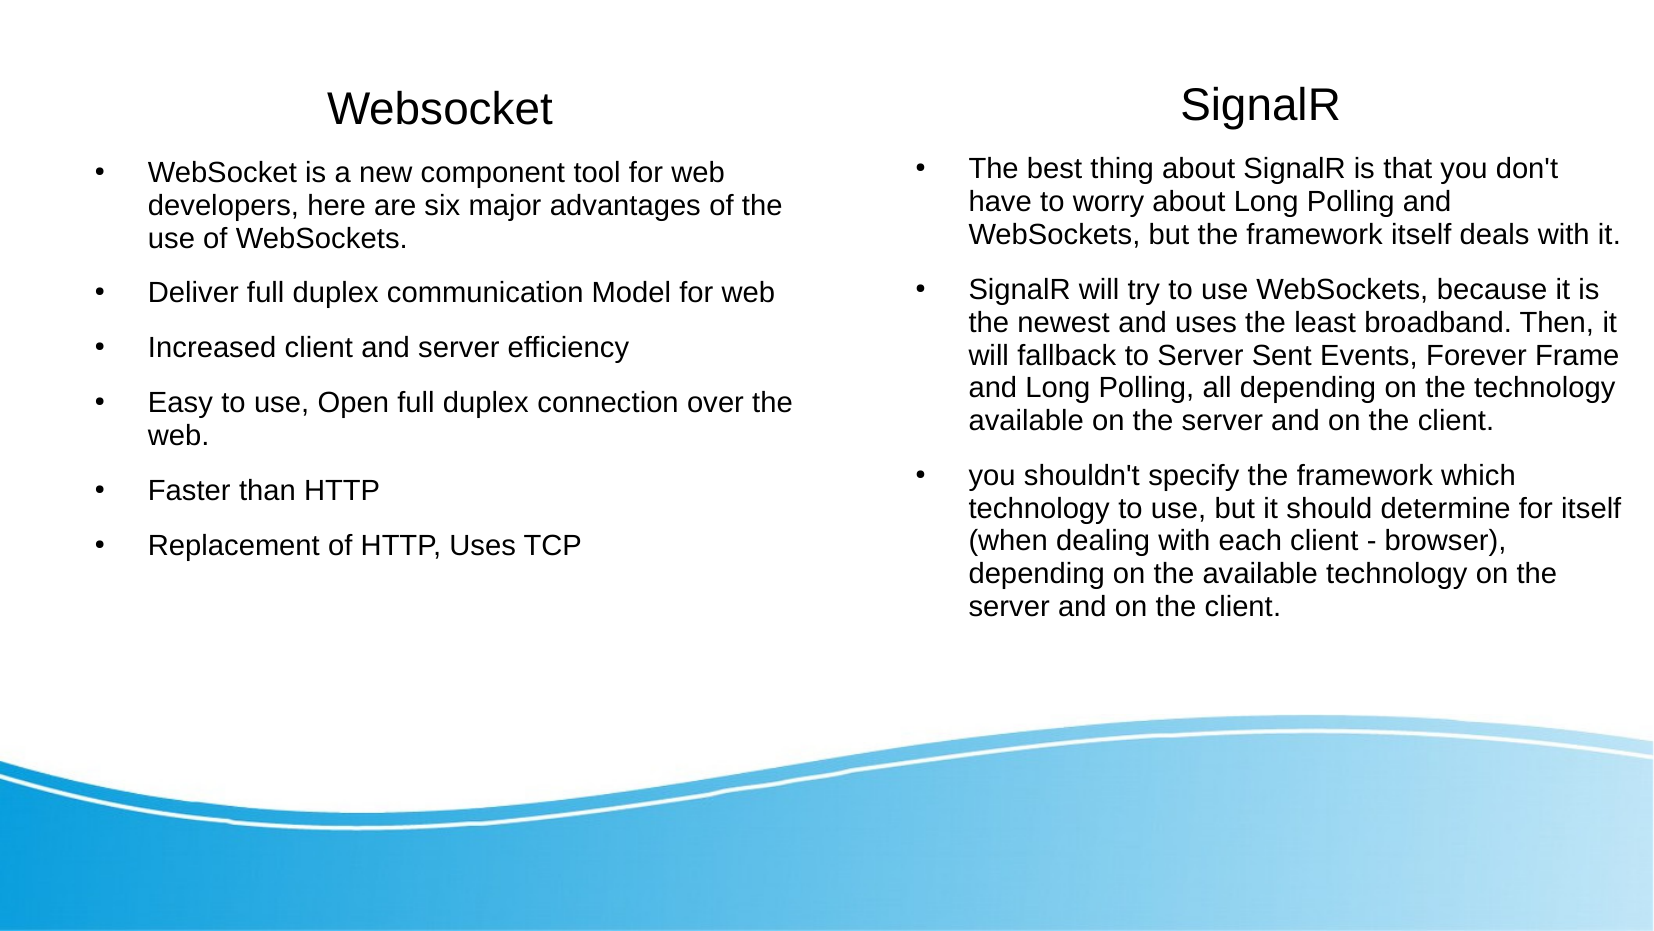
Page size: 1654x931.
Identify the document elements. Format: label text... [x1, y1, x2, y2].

list SignalR The best thing about SignalR is that you don't have to worry about Long Polling and WebSockets, but the framework itself deals with it. SignalR will try to use WebSockets, because it is the newest and uses the least broadband. Then, it will fallback to Server Sent Events, Forever Frame and Long Polling, all depending on the technology available on the server and on the client. you shouldn't specify the framework which technology to use, but it should determine for itself (when dealing with each client - browser), depending on the available technology on the server and on the client. [897, 79, 1624, 745]
list Websocket WebSocket is a new component tool for web developers, here are six major advantages of the use of WebSockets. Deliver full duplex communication Model for web Increased client and server efficiency Easy to use, Open full duplex connection over the web. Faster than HTTP Replacement of HTTP, Uses TCP [76, 82, 804, 748]
picture [0, 714, 1654, 931]
